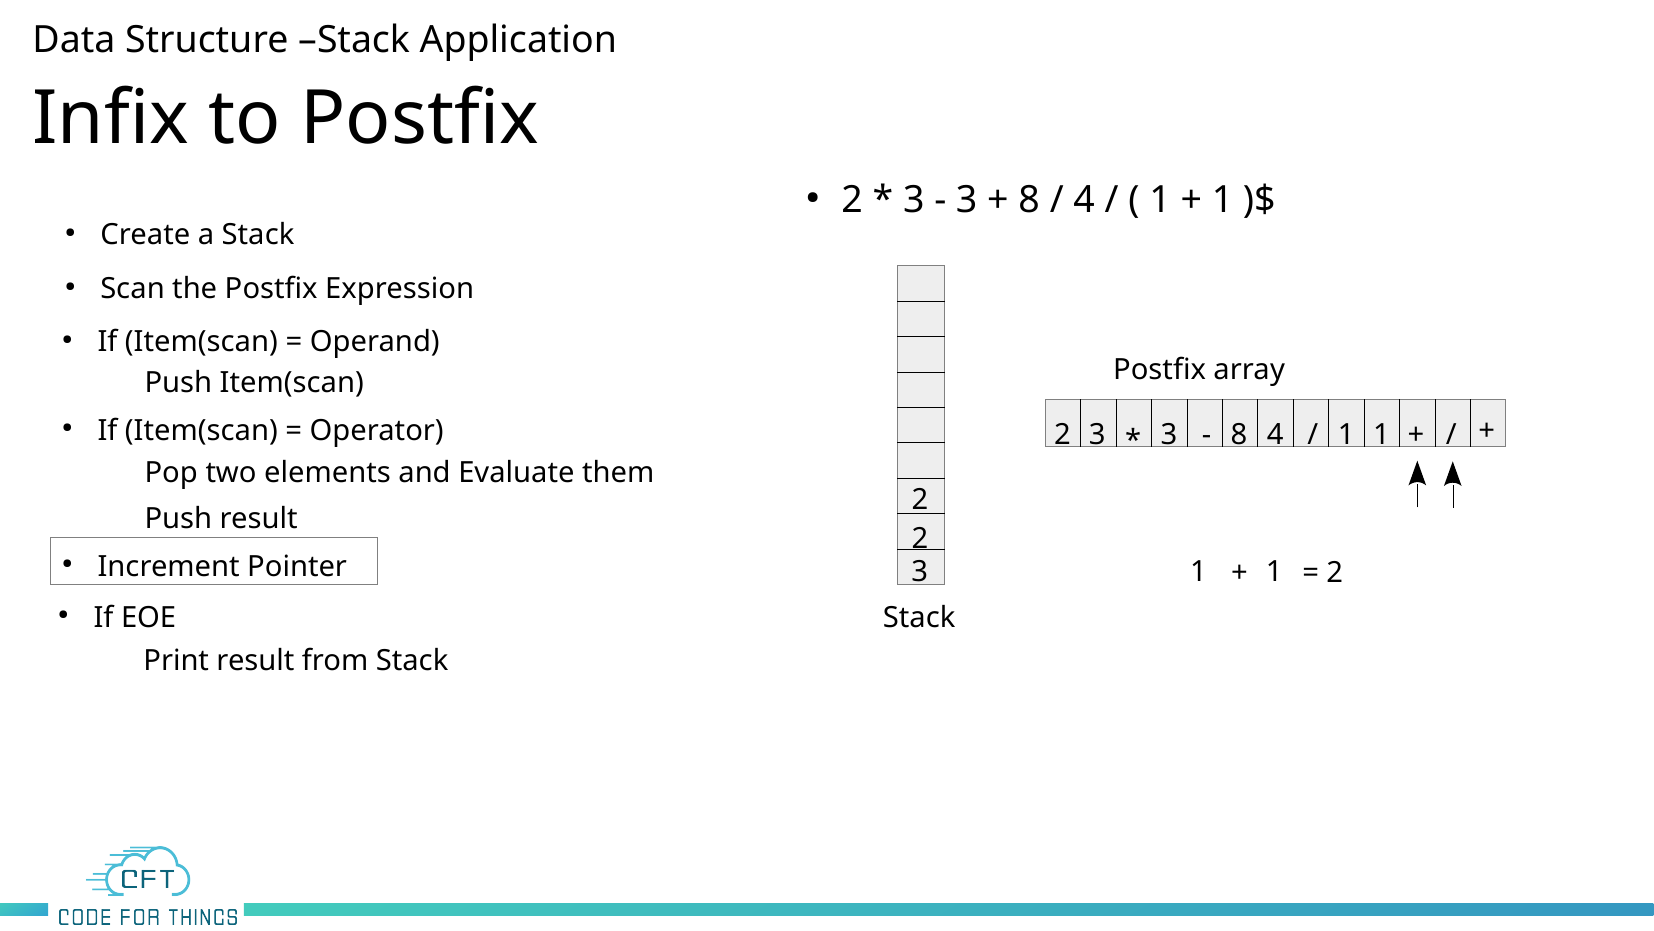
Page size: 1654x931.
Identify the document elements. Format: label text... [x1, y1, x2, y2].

text_box [1045, 399, 1080, 405]
text_box [897, 408, 945, 442]
text_box 1 [1175, 543, 1216, 593]
text_box * [1110, 411, 1159, 461]
text_box [897, 443, 945, 471]
text_box + [1463, 401, 1518, 451]
text_box [897, 302, 945, 336]
text_box Pop two elements and Evaluate them [94, 443, 709, 502]
text_box + [1216, 543, 1271, 593]
text_box [1329, 399, 1364, 405]
text_box [897, 265, 945, 301]
text_box 1 [1271, 543, 1287, 593]
text_box Create a Stack [50, 206, 355, 266]
text_box + [1407, 405, 1431, 455]
text_box If (Item(scan) = Operator) [47, 401, 496, 461]
text_box If EOE [43, 588, 375, 638]
text_box 1 [1372, 405, 1407, 455]
text_box Push Item(scan) [94, 373, 426, 401]
text_box Push result [94, 490, 426, 550]
text_box [1223, 399, 1257, 405]
text_box [1436, 399, 1470, 405]
text_box Stack [868, 588, 979, 638]
text_box [897, 373, 945, 407]
text_box 4 [1252, 405, 1292, 455]
text_box / [1292, 405, 1341, 455]
picture [59, 846, 237, 925]
text_box [1188, 399, 1222, 405]
text_box [1081, 399, 1116, 405]
text_box Scan the Postfix Expression [50, 259, 537, 319]
text_box 2 [1039, 405, 1074, 455]
text_box 8 [1236, 405, 1252, 455]
text_box [1400, 399, 1435, 405]
text_box / [1431, 405, 1471, 455]
text_box [897, 337, 945, 372]
text_box 3 [1074, 405, 1123, 455]
text_box [1258, 399, 1293, 405]
text_box 2 [896, 471, 946, 521]
text_box - [1187, 405, 1236, 455]
text_box Increment Pointer [47, 537, 621, 597]
text_box If (Item(scan) = Operand) [47, 312, 491, 373]
title Data Structure –Stack Application Infix to Postfix [32, 12, 1536, 166]
text_box Postfix array [1098, 340, 1312, 390]
text_box 2 * 3 - 3 + 8 / 4 / ( 1 + 1 )$ [791, 165, 1377, 225]
text_box [1294, 399, 1328, 405]
text_box [1117, 399, 1151, 411]
text_box [1152, 399, 1187, 405]
text_box 2 [896, 521, 945, 559]
text_box [1365, 399, 1399, 405]
text_box 1 [1341, 405, 1372, 455]
text_box Print result from Stack [93, 631, 615, 691]
text_box = 2 [1287, 543, 1382, 593]
text_box 3 [896, 559, 945, 593]
text_box 3 [1145, 405, 1187, 455]
